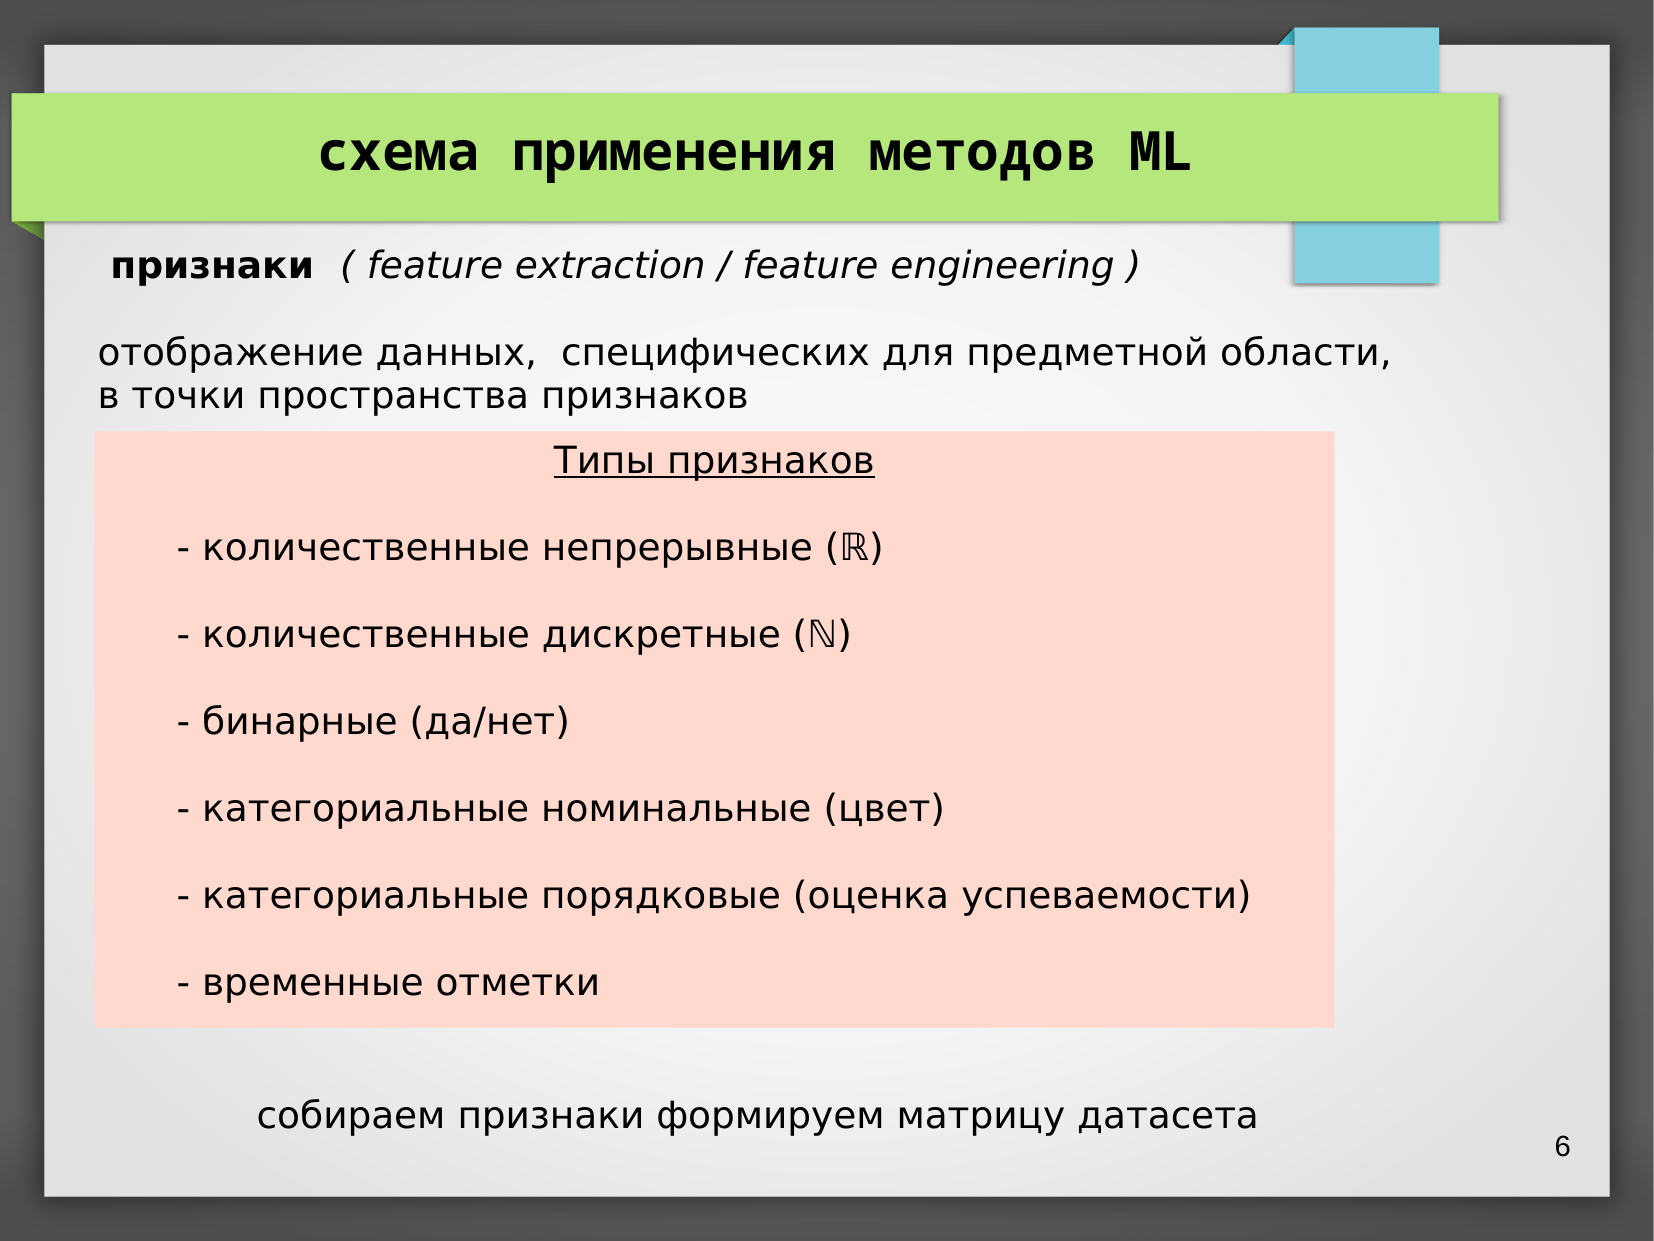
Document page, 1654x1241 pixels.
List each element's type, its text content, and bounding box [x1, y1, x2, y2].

text_box собираем признаки формируем матрицу датасета [241, 1086, 1453, 1189]
picture [0, 0, 1654, 1241]
title схема применения методов ML [47, 109, 1465, 189]
text_box Типы признаков - количественные непрерывные (ℝ) - количественные дискретные (ℕ) - бинарные (да/нет) - категориальные номинальные (цвет) - категориальные порядковые (оценка успеваемости) - временные отметки [94, 449, 1335, 1028]
text_box признаки ( feature extraction / feature engineering ) отображение данных, специфических для предметной области, в точки пространства признаков [82, 236, 1548, 449]
